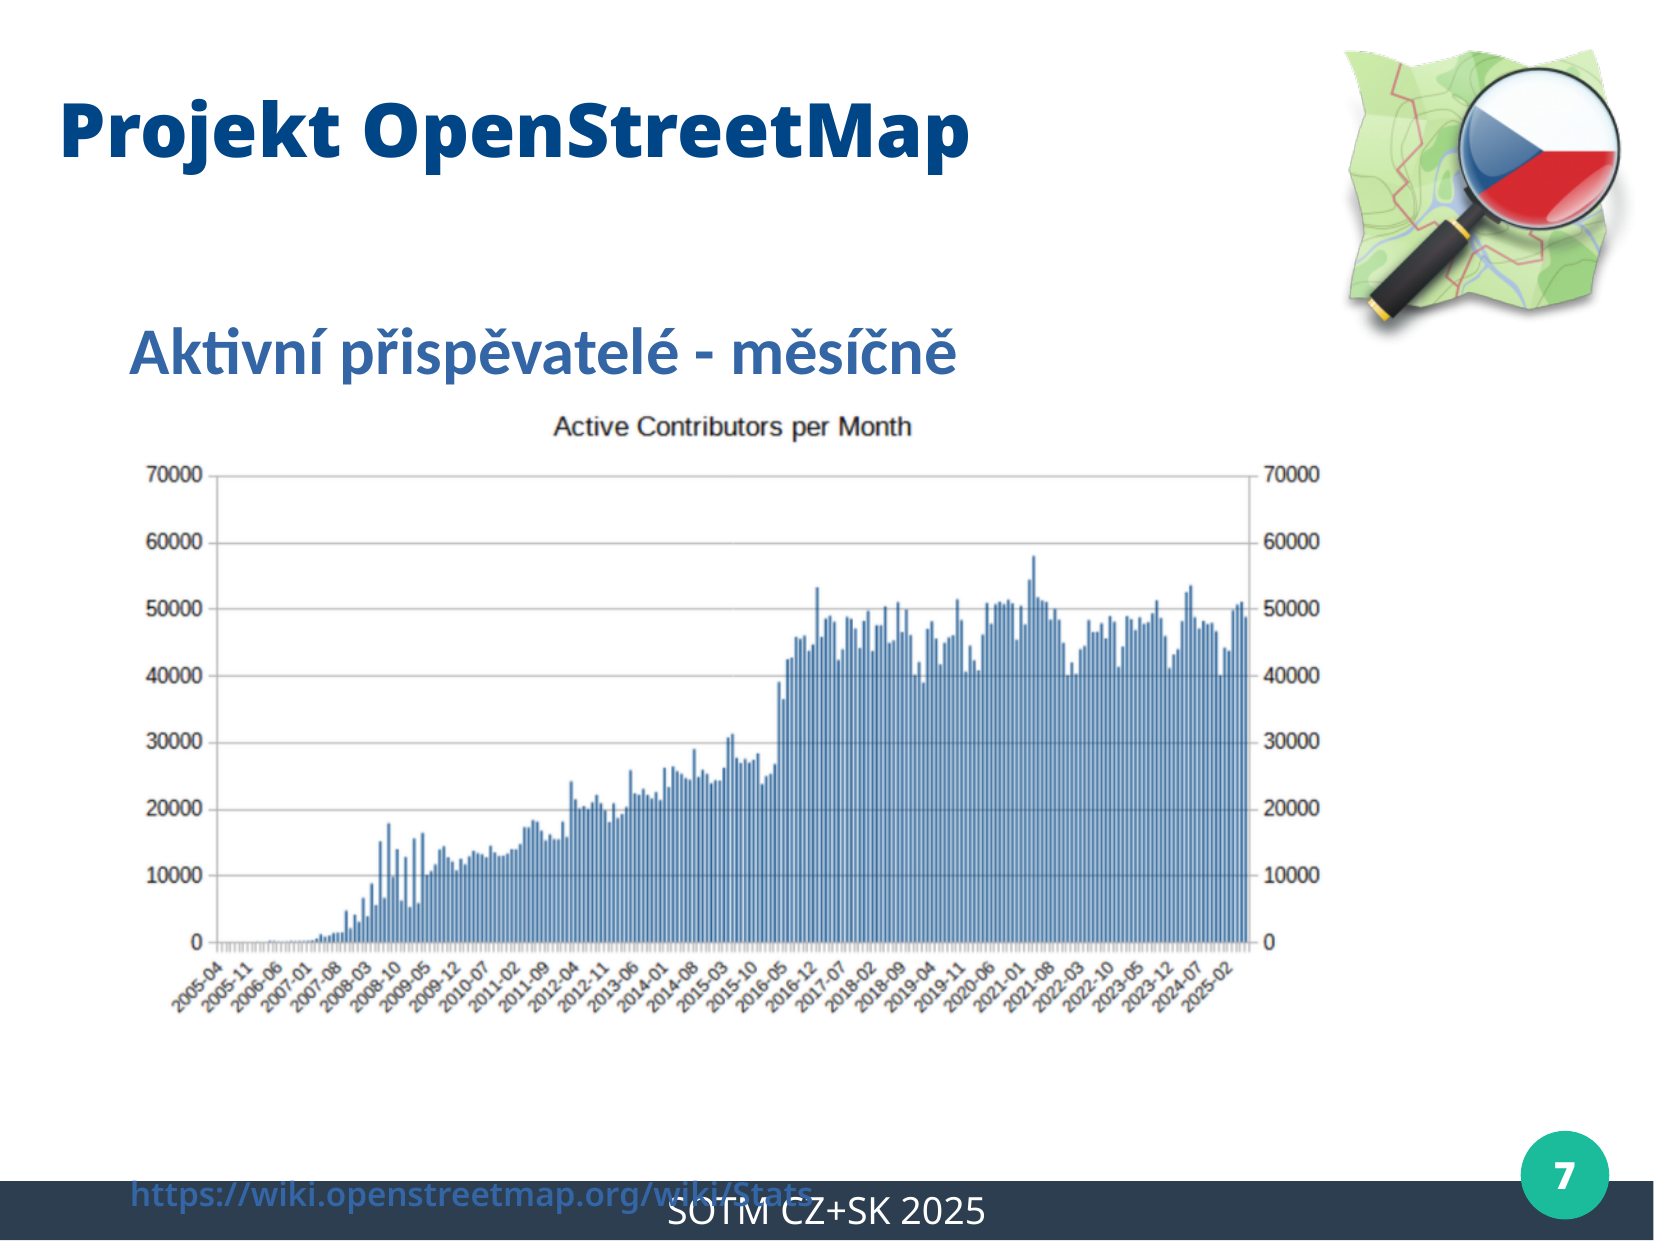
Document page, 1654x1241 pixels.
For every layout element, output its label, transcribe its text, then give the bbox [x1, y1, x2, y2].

picture [1334, 49, 1635, 350]
list Aktivní přispěvatelé - měsíčně https://wiki.openstreetmap.org/wiki/Stats [59, 324, 1595, 1152]
title Projekt OpenStreetMap [59, 49, 1347, 207]
picture [129, 401, 1330, 1021]
